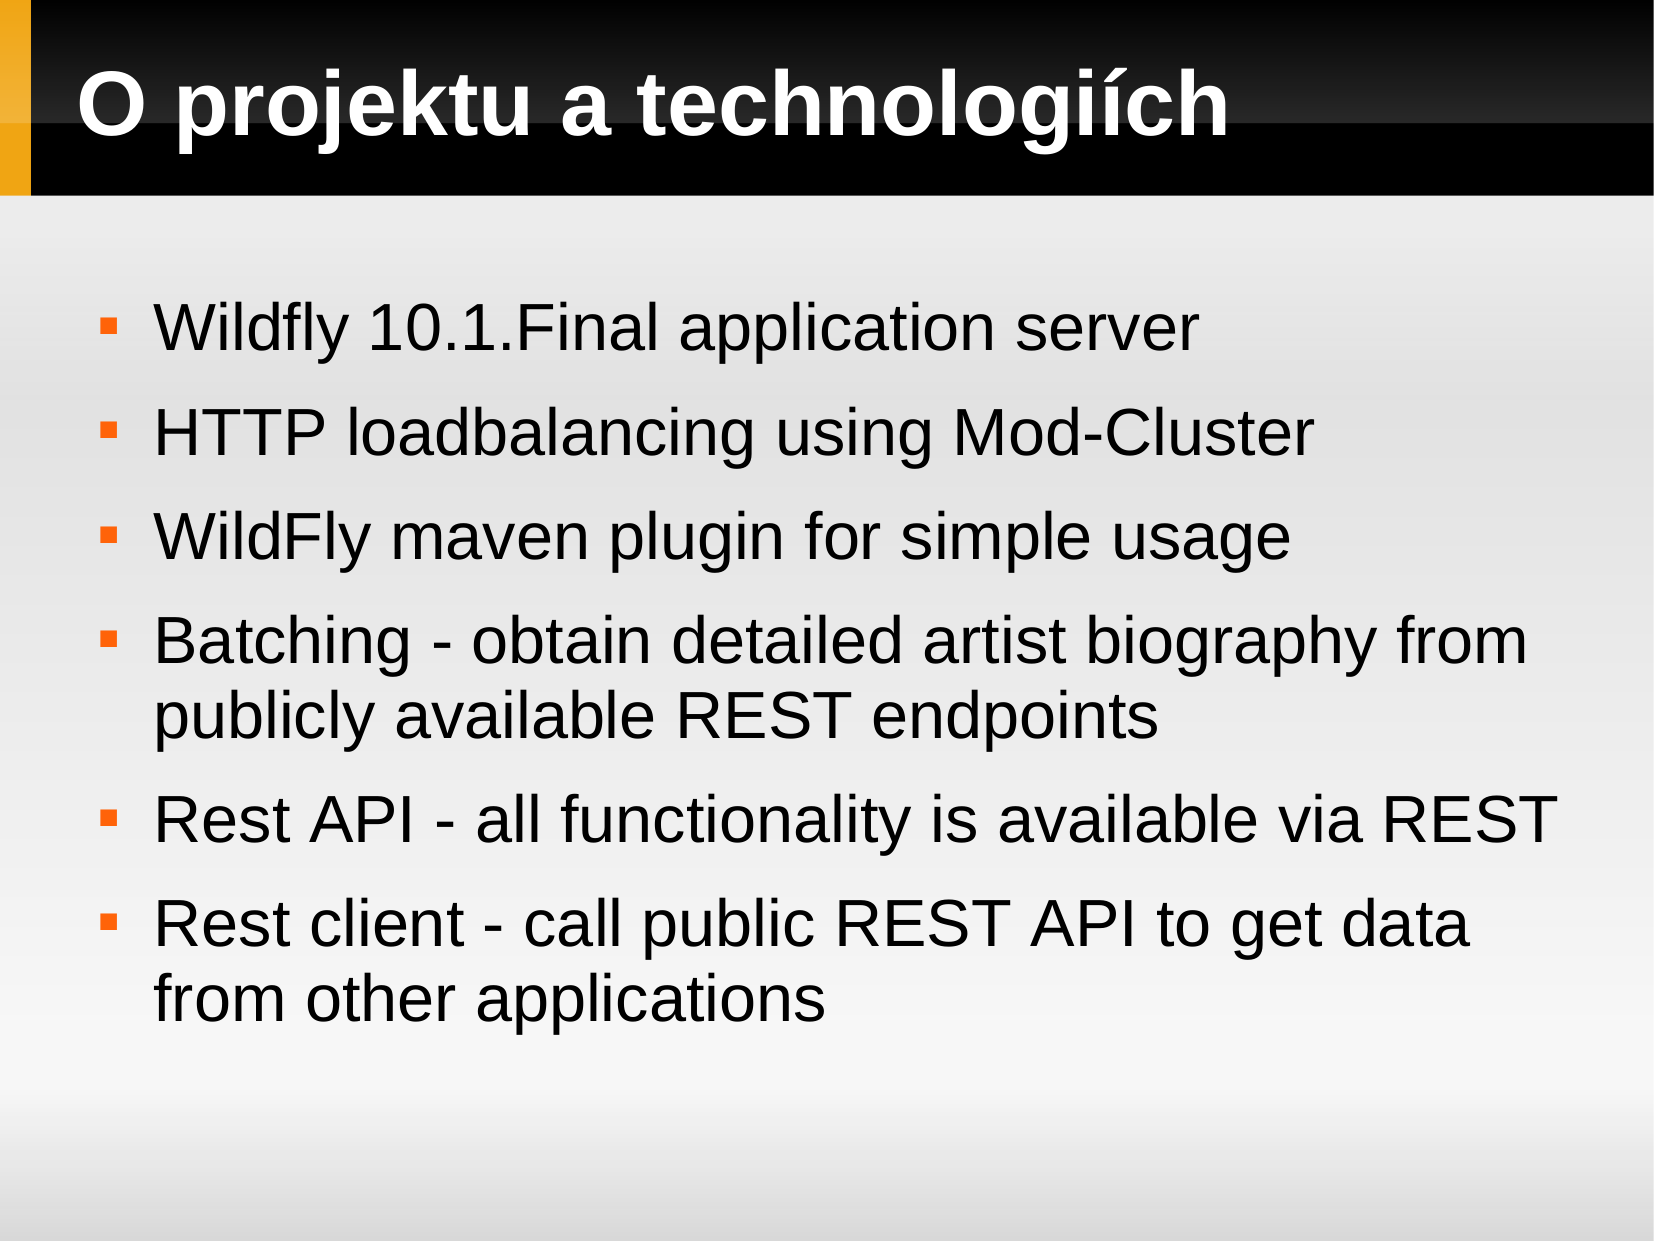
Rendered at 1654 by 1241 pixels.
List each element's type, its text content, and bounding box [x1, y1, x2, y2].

list Wildfly 10.1.Final application server HTTP loadbalancing using Mod-Cluster WildFly maven plugin for simple usage Batching - obtain detailed artist biography from publicly available REST endpoints Rest API - all functionality is available via REST Rest client - call public REST API to get data from other applications [82, 290, 1571, 1109]
picture [0, 0, 1654, 1241]
title O projektu a technologiích [76, 0, 1565, 208]
